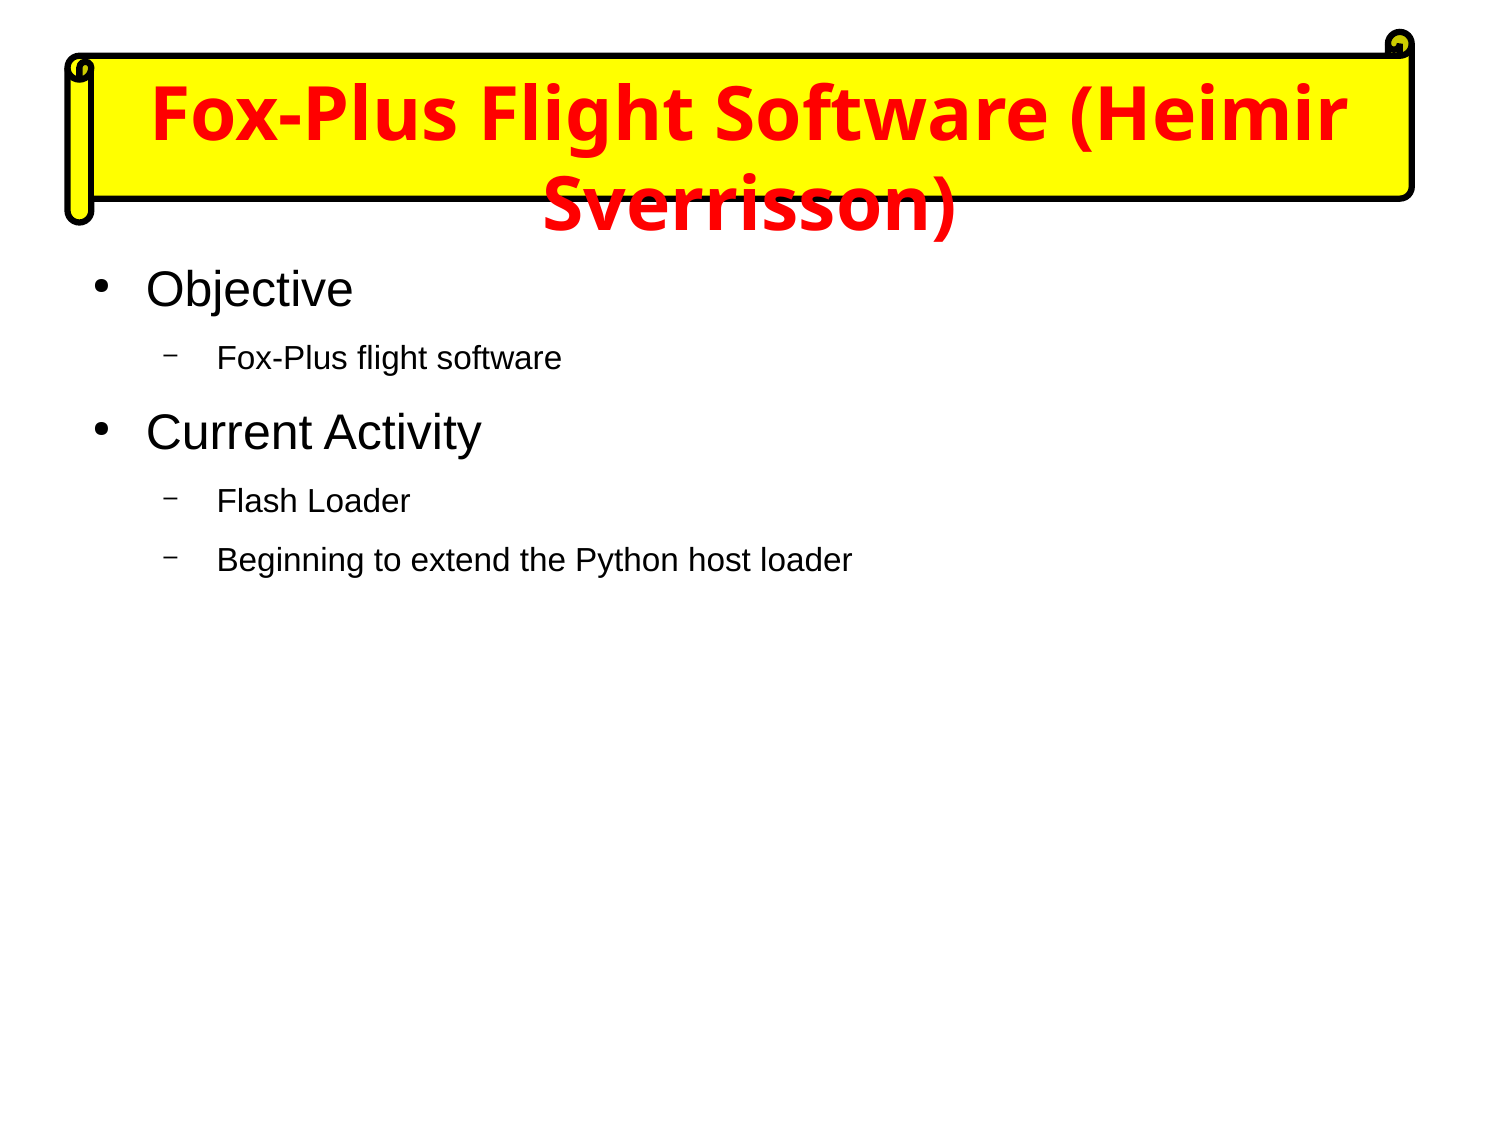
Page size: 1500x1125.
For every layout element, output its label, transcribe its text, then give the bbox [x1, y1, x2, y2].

text_box Fox-Plus Flight Software (Heimir Sverrisson) [0, 58, 1500, 254]
text_box [72, 31, 1412, 58]
list Objective Fox-Plus flight software Current Activity Flash Loader Beginning to extend the Python host loader [75, 263, 1425, 916]
